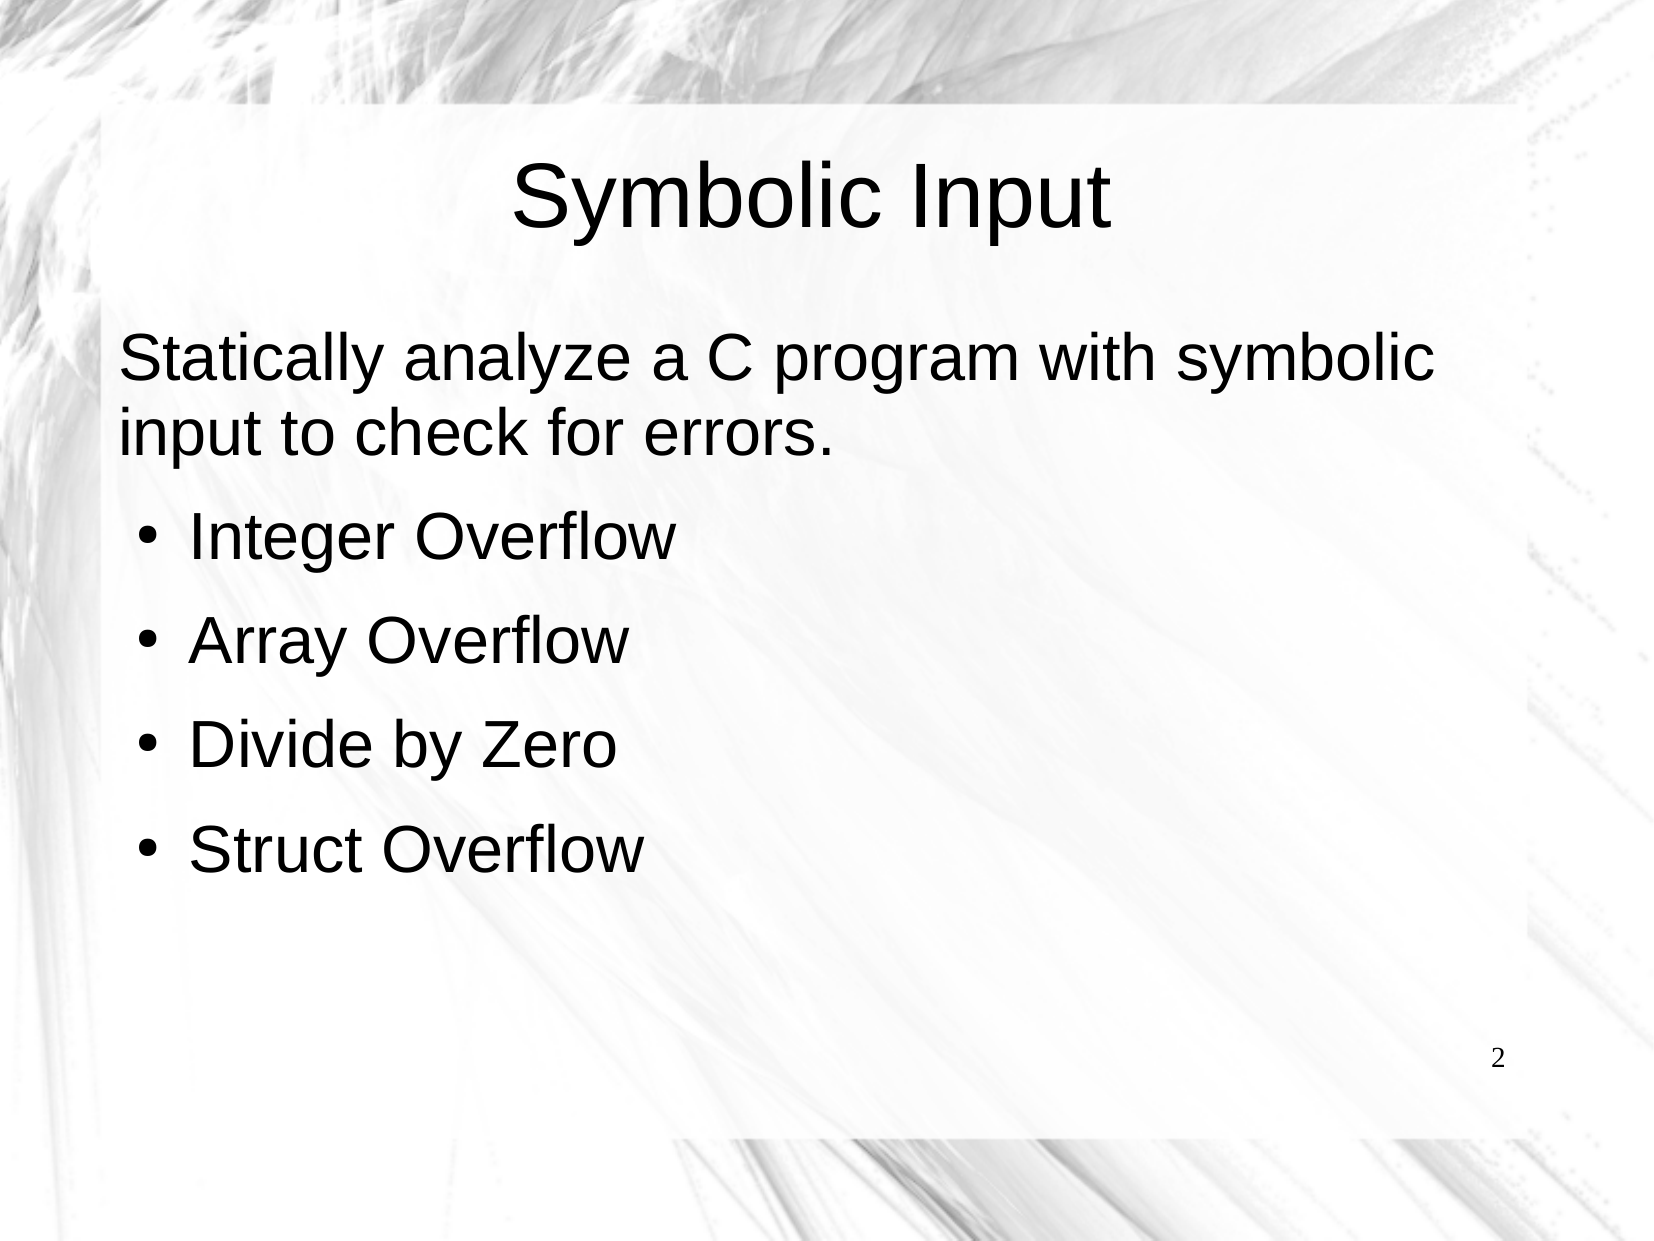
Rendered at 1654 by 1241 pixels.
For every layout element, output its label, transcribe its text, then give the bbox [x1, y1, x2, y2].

list Statically analyze a C program with symbolic input to check for errors. Integer Overflow Array Overflow Divide by Zero Struct Overflow [118, 319, 1571, 1039]
picture [0, 0, 1654, 1241]
title Symbolic Input [118, 112, 1506, 281]
